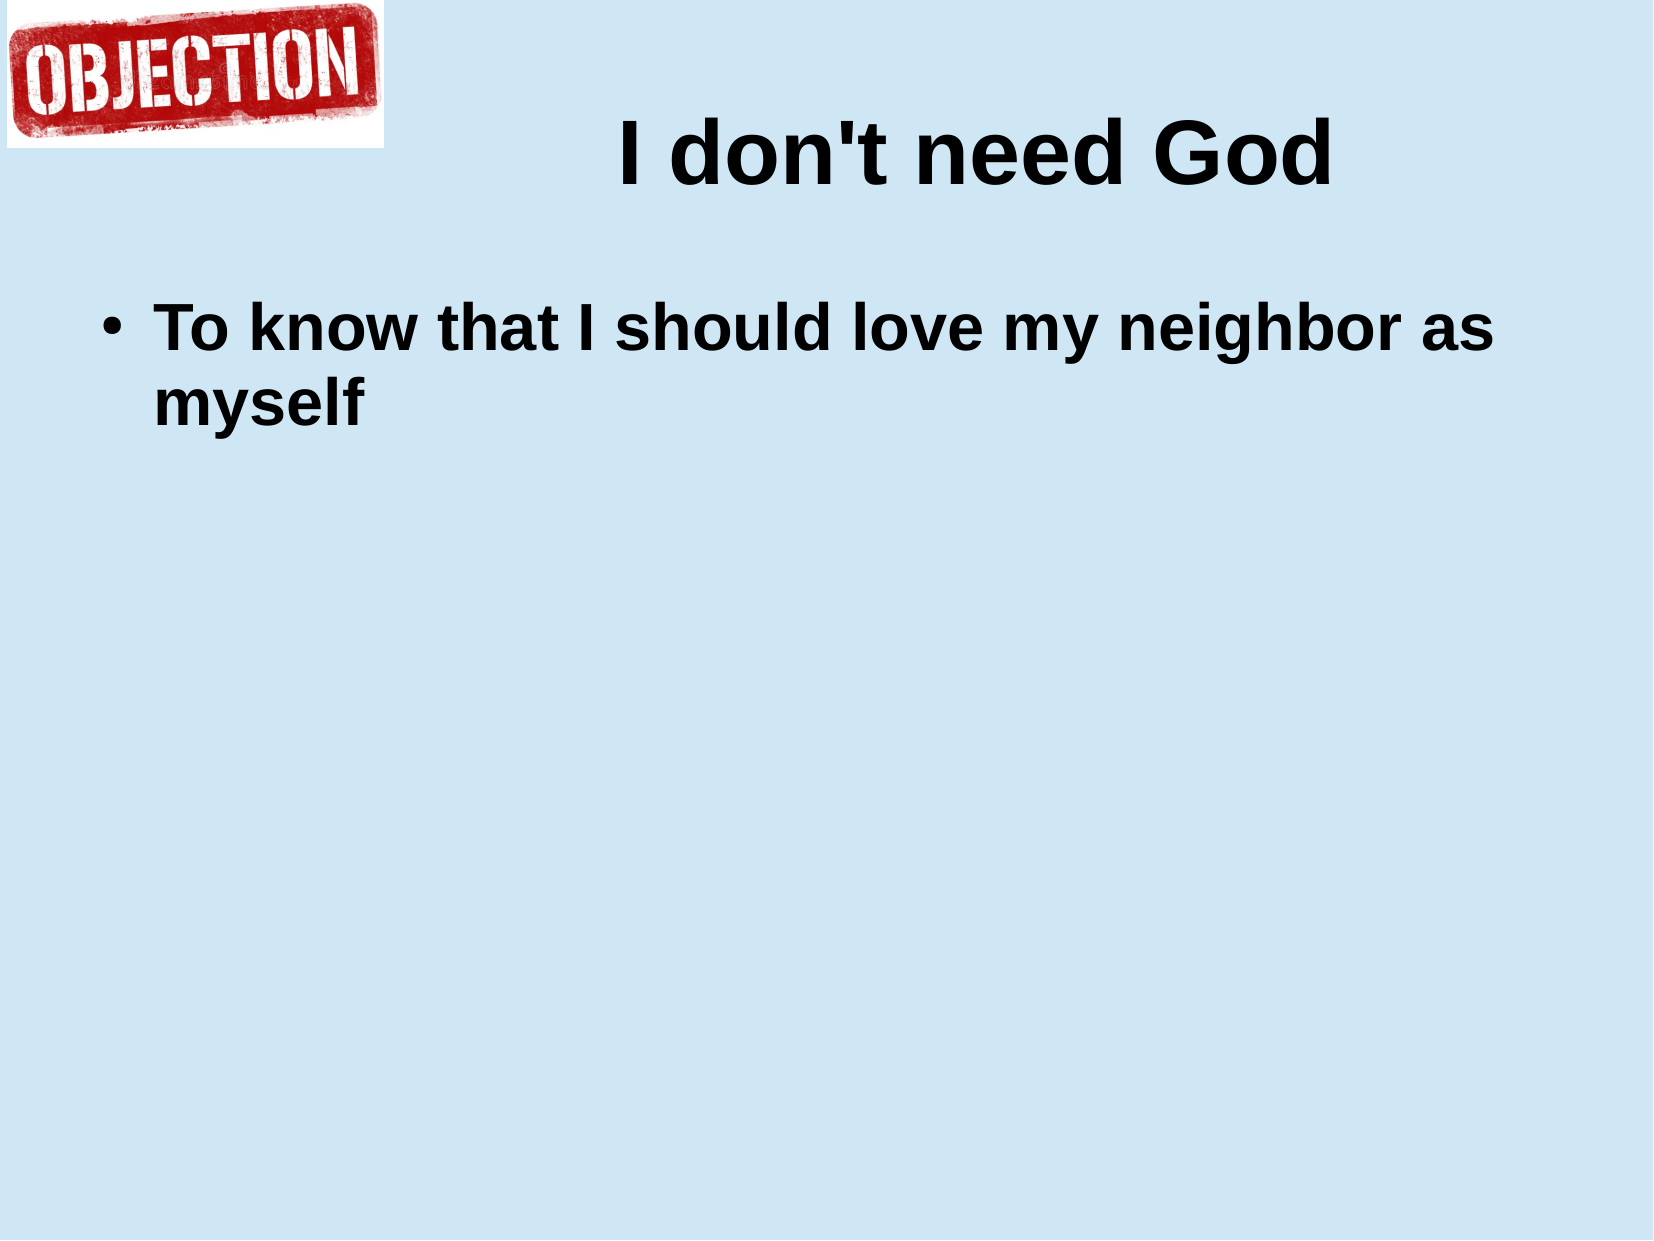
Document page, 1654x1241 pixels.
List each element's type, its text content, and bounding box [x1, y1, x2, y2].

picture [7, 0, 384, 148]
title I don't need God [383, 49, 1571, 257]
list To know that I should love my neighbor as myself [82, 290, 1571, 1109]
